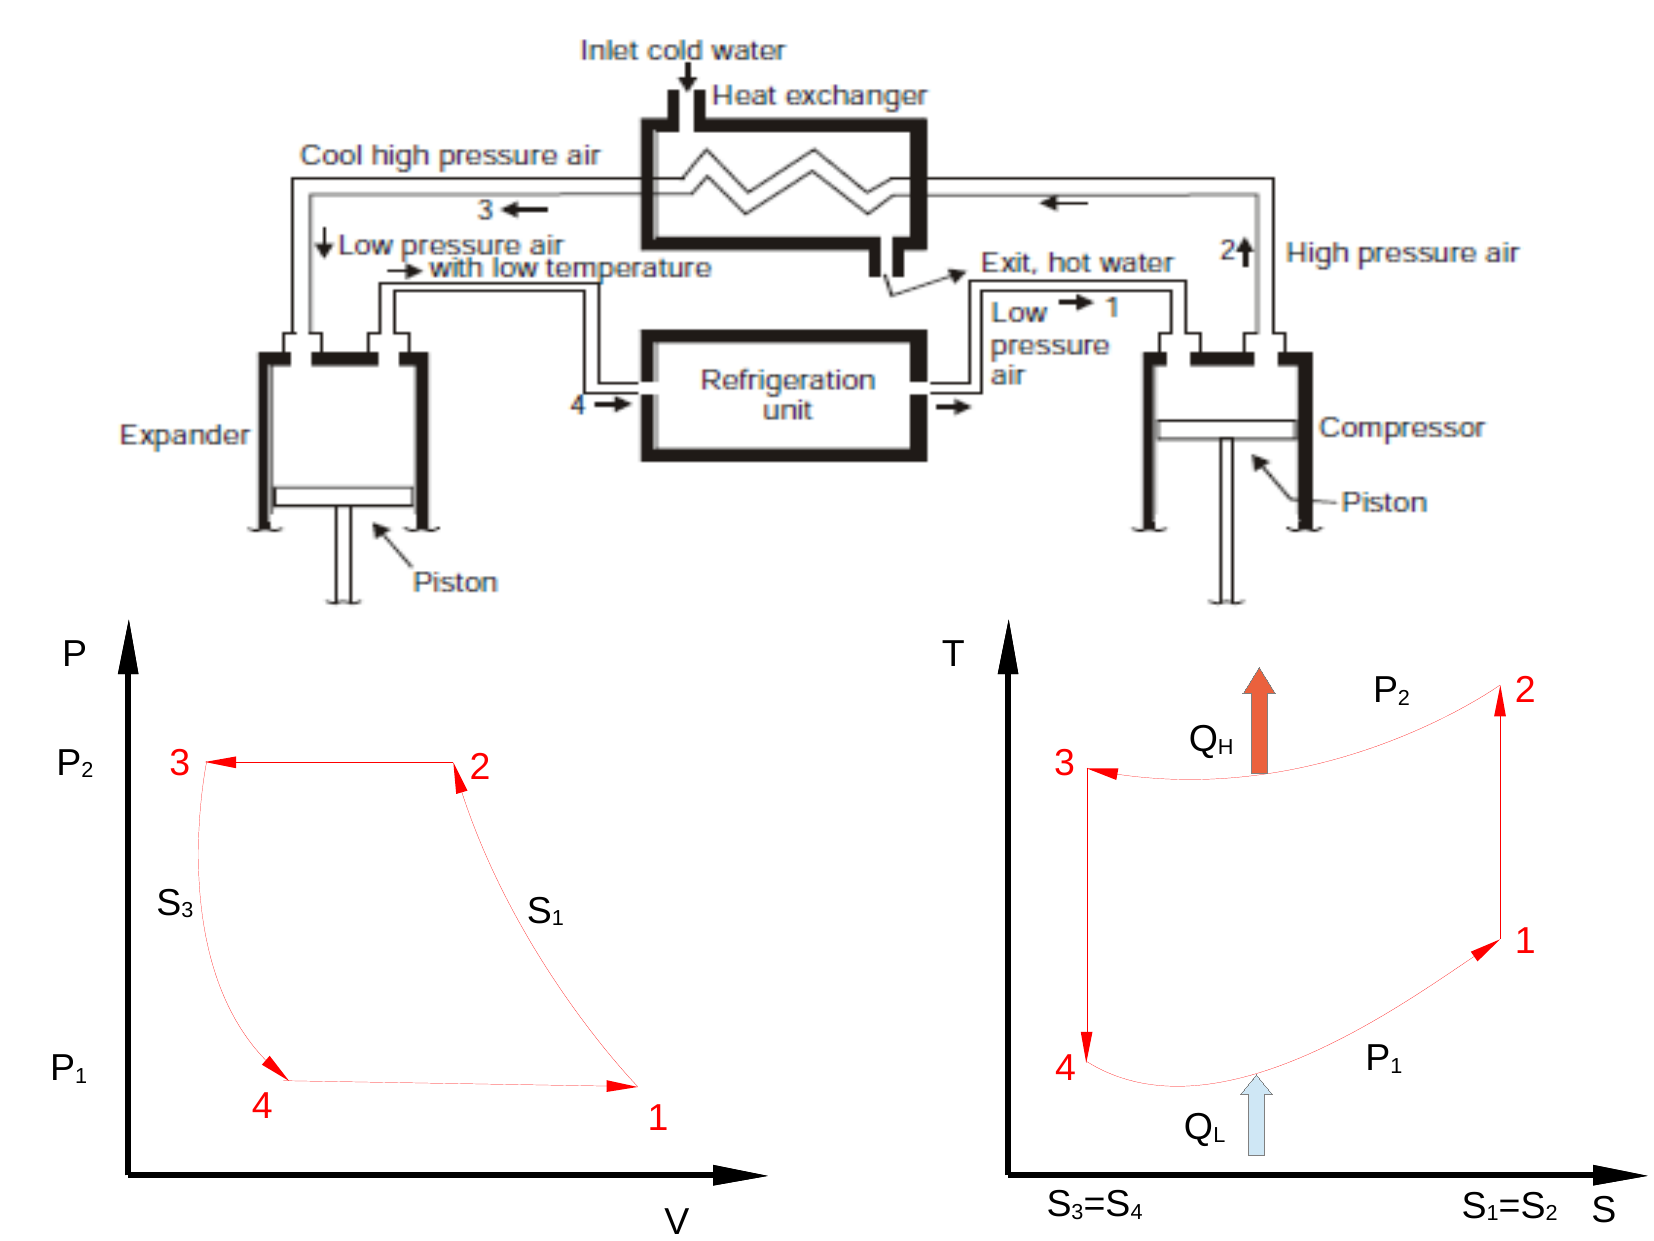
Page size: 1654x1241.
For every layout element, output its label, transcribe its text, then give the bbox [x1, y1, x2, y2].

text_box 2 [454, 738, 501, 796]
text_box S [1576, 1181, 1632, 1238]
text_box 2 [1500, 661, 1547, 719]
text_box 4 [237, 1077, 284, 1134]
text_box 1 [632, 1088, 680, 1146]
text_box 3 [1039, 734, 1086, 792]
text_box P [47, 624, 96, 682]
text_box P1 [1350, 1029, 1418, 1099]
text_box S1=S2 [1446, 1176, 1573, 1241]
text_box [1240, 1074, 1273, 1156]
text_box [1242, 667, 1276, 774]
text_box QL [1169, 1098, 1250, 1168]
text_box 4 [1040, 1039, 1087, 1099]
text_box QH [1173, 710, 1261, 780]
text_box S1 [512, 881, 579, 951]
text_box 1 [1500, 911, 1547, 969]
text_box S3=S4 [1031, 1175, 1158, 1241]
text_box S3 [141, 874, 209, 944]
text_box 3 [154, 734, 201, 792]
text_box P2 [1358, 661, 1425, 731]
text_box P1 [35, 1039, 103, 1109]
text_box P2 [41, 733, 109, 804]
picture [70, 23, 1524, 615]
text_box T [927, 624, 976, 682]
text_box V [649, 1192, 705, 1241]
